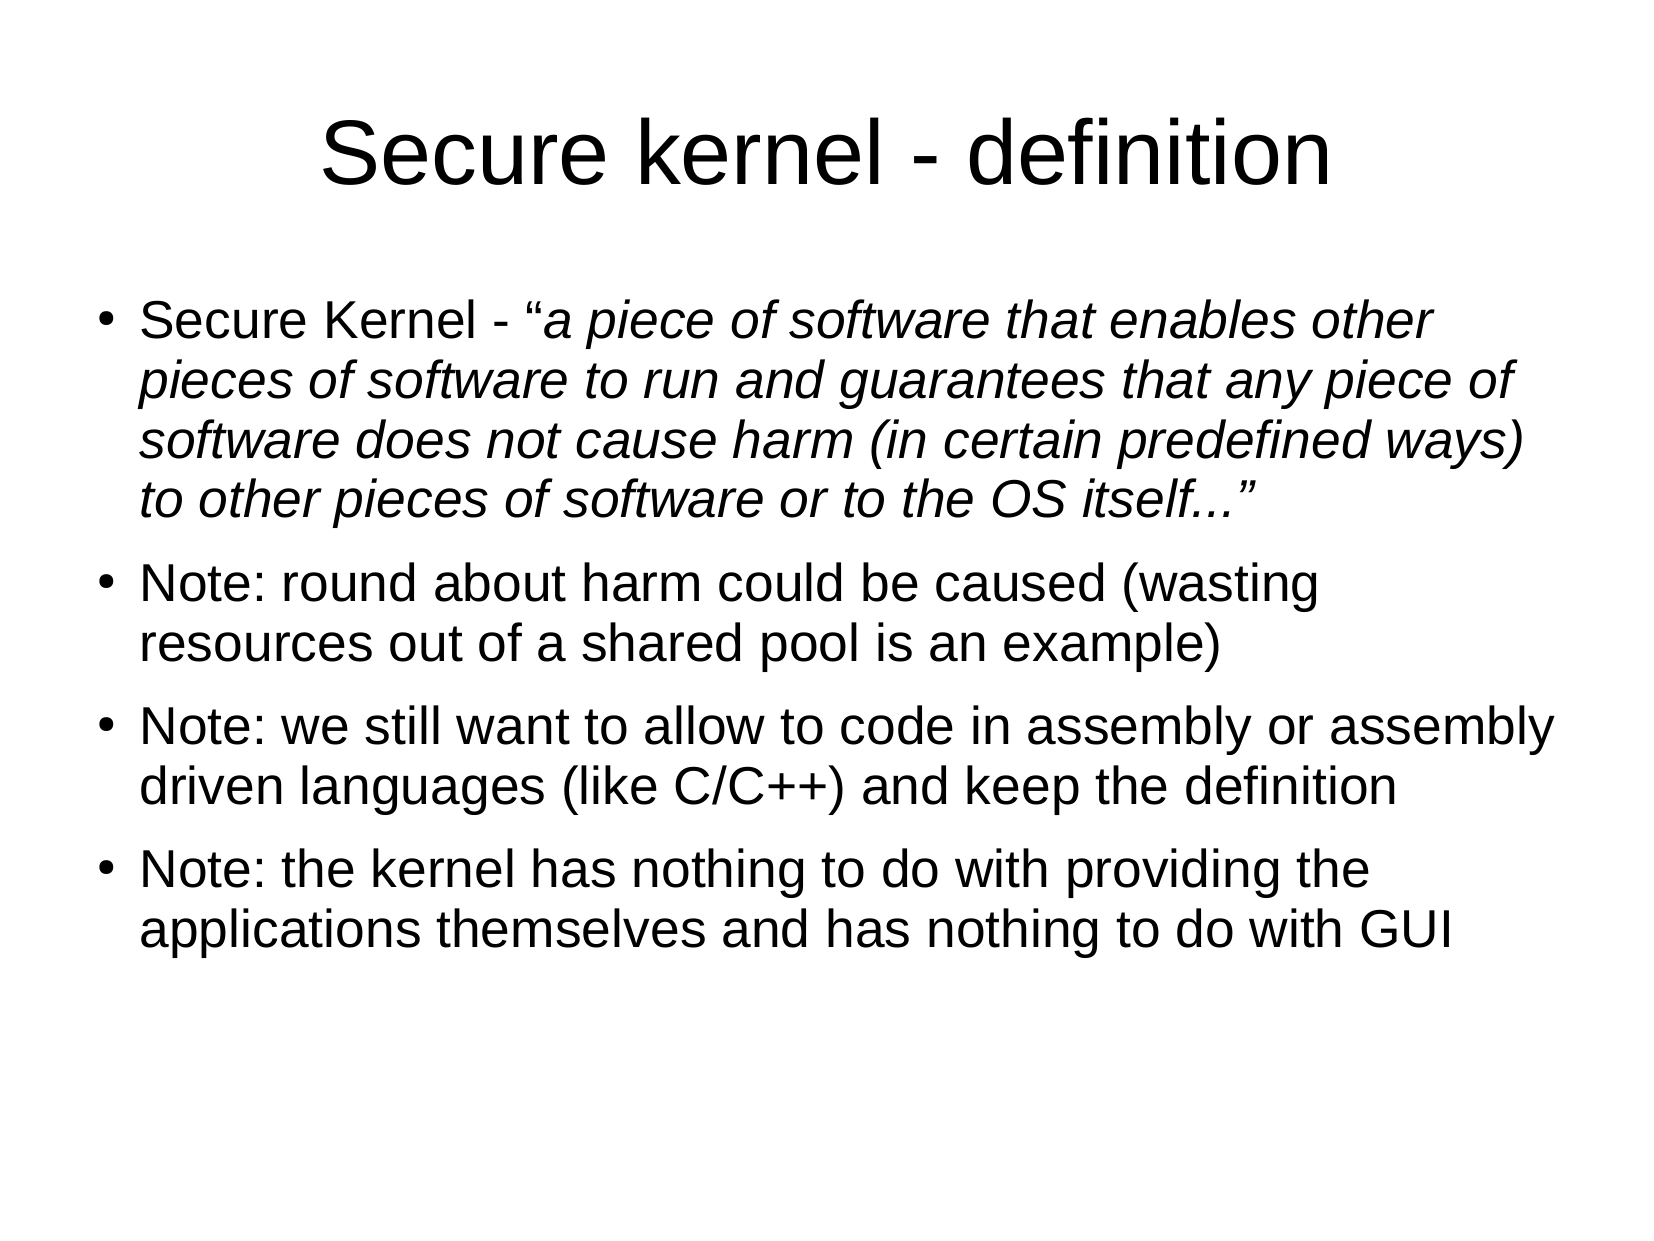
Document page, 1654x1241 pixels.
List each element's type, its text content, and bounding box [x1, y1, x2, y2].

title Secure kernel - definition [82, 49, 1571, 257]
list Secure Kernel - “a piece of software that enables other pieces of software to run and guarantees that any piece of software does not cause harm (in certain predefined ways) to other pieces of software or to the OS itself...” Note: round about harm could be caused (wasting resources out of a shared pool is an example) Note: we still want to allow to code in assembly or assembly driven languages (like C/C++) and keep the definition Note: the kernel has nothing to do with providing the applications themselves and has nothing to do with GUI [82, 290, 1571, 1010]
